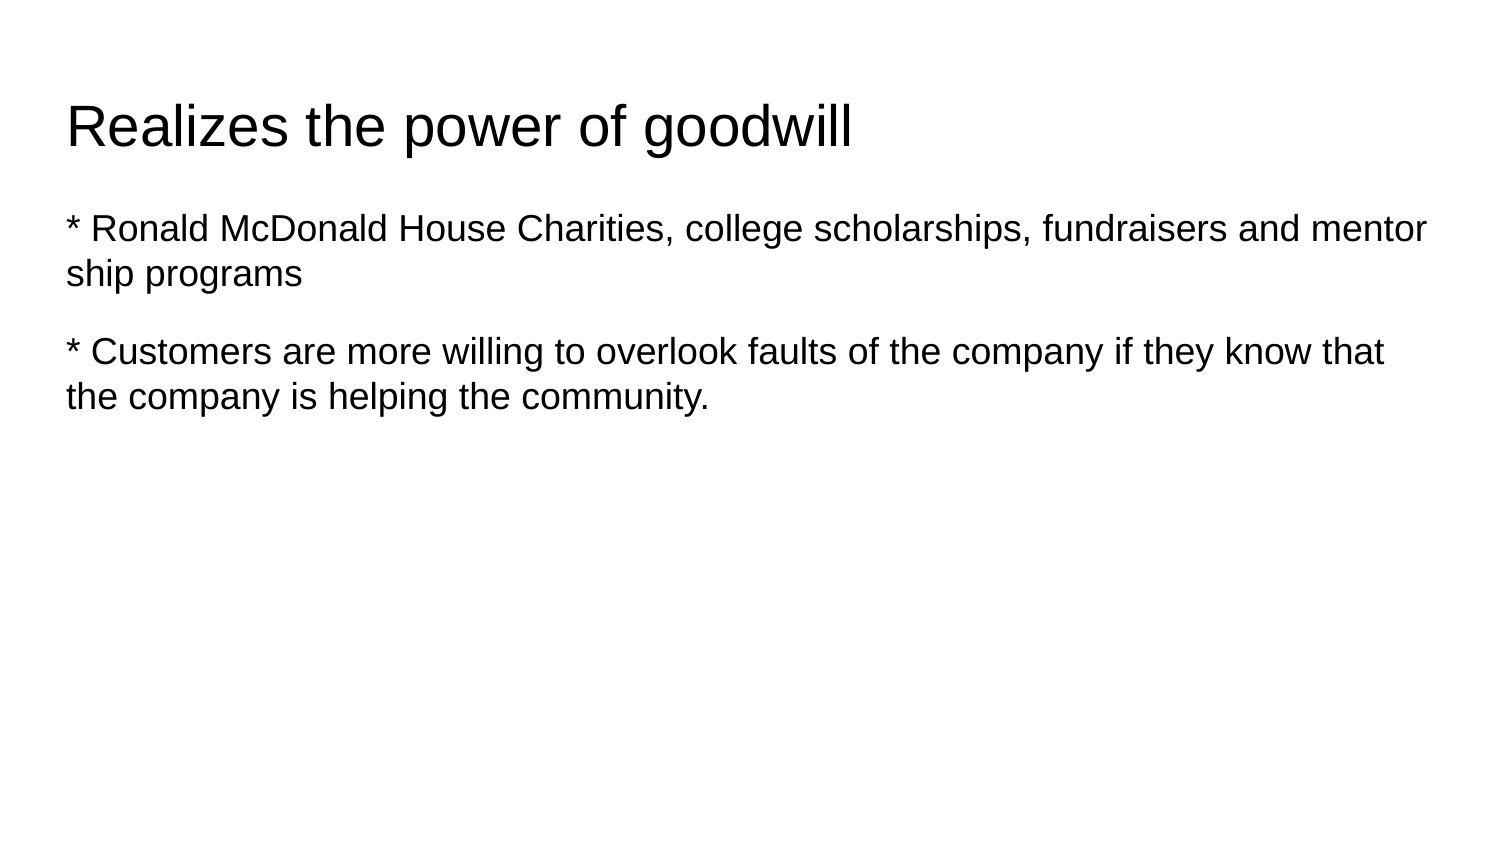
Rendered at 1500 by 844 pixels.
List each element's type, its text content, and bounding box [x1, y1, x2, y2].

list * Ronald McDonald House Charities, college scholarships, fundraisers and mentor ship programs * Customers are more willing to overlook faults of the company if they know that the company is helping the community. [51, 189, 1449, 750]
title Realizes the power of goodwill [51, 72, 1449, 167]
